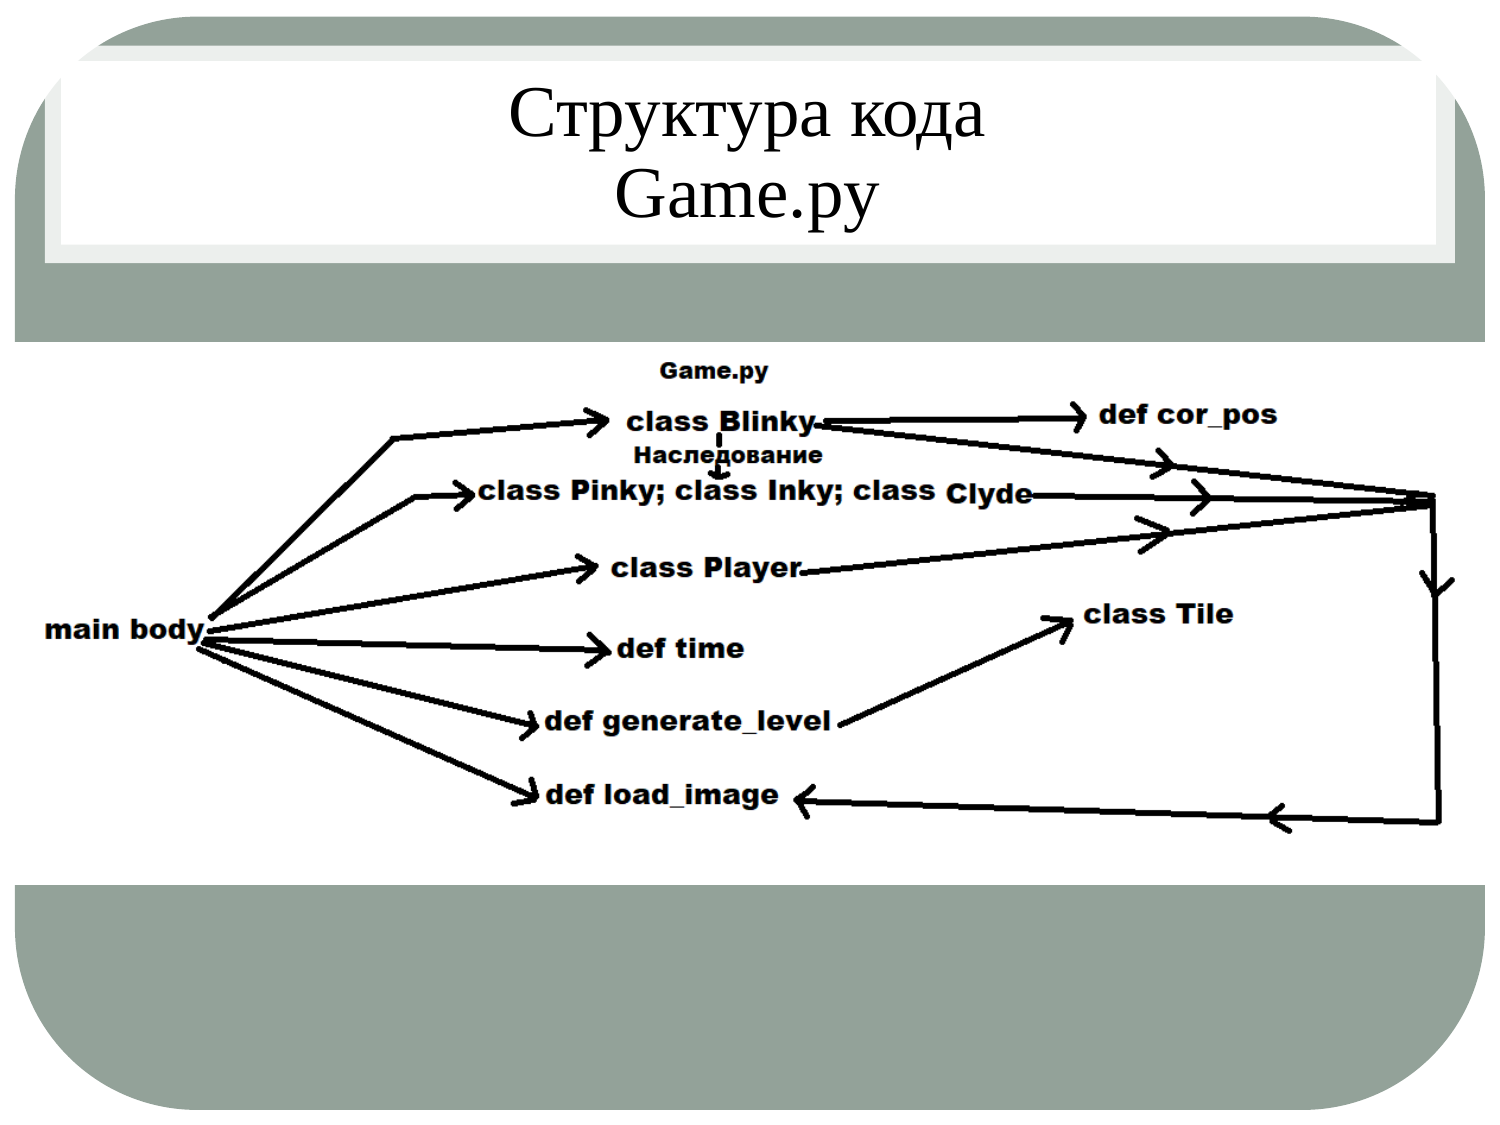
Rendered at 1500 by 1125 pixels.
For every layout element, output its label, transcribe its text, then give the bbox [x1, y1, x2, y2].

title Структура кода Game.py [69, 66, 1425, 238]
picture [0, 342, 1500, 885]
